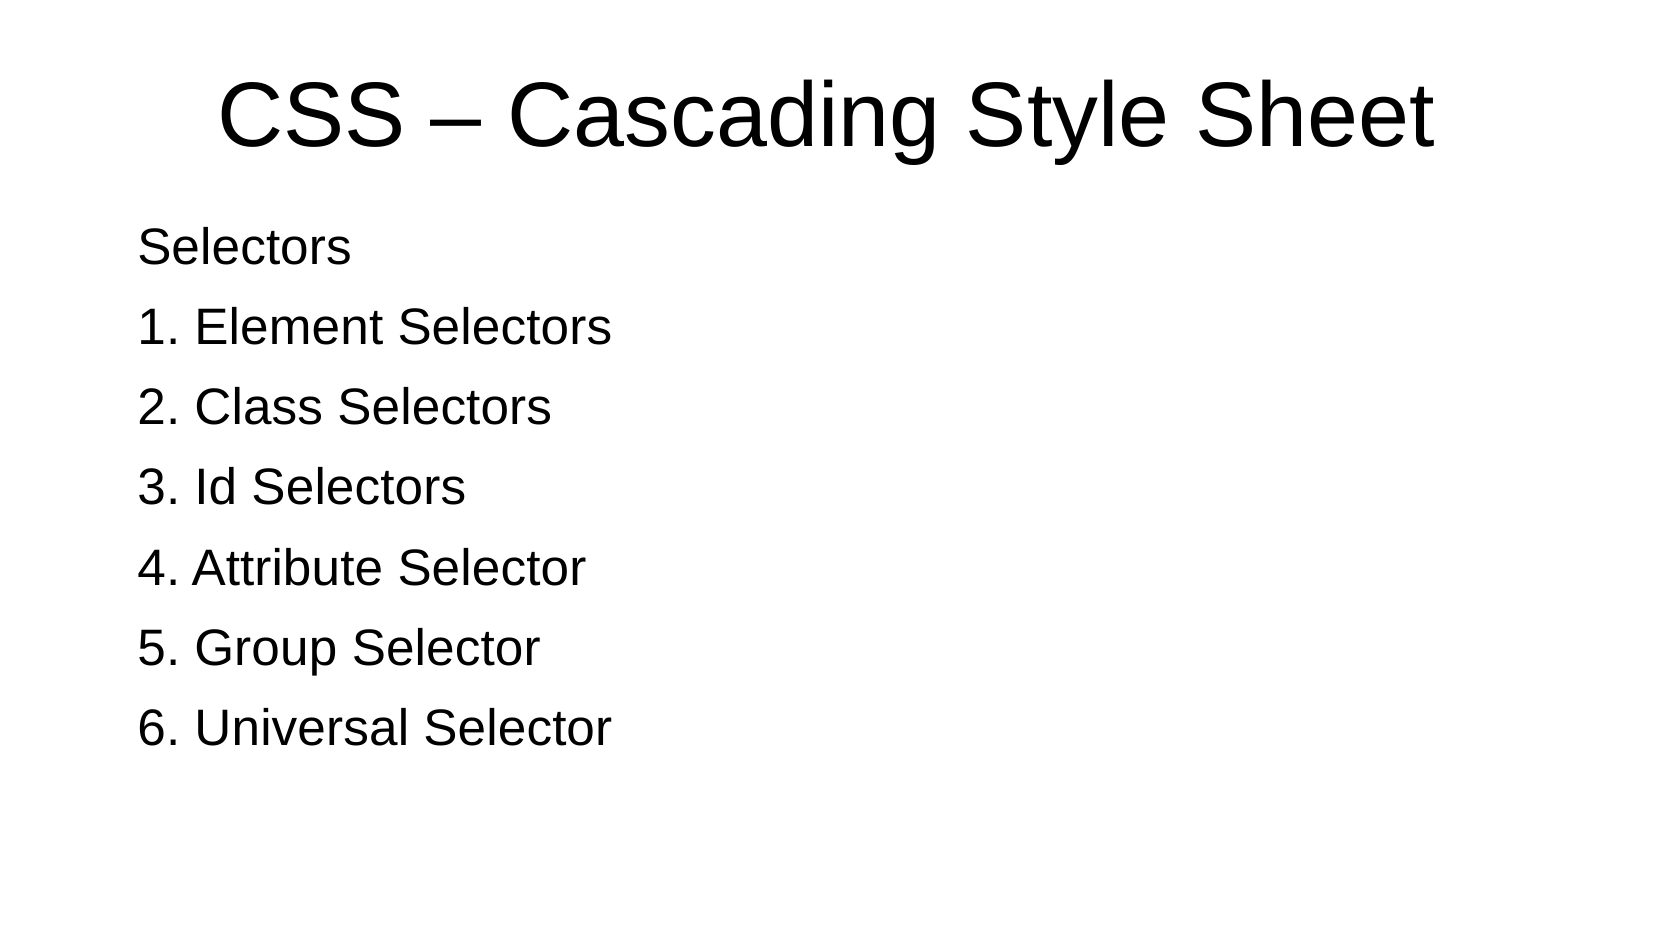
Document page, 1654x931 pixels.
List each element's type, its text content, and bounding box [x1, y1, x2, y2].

list Selectors 1. Element Selectors 2. Class Selectors 3. Id Selectors 4. Attribute Selector 5. Group Selector 6. Universal Selector [82, 217, 1571, 758]
title CSS – Cascading Style Sheet [82, 37, 1571, 193]
